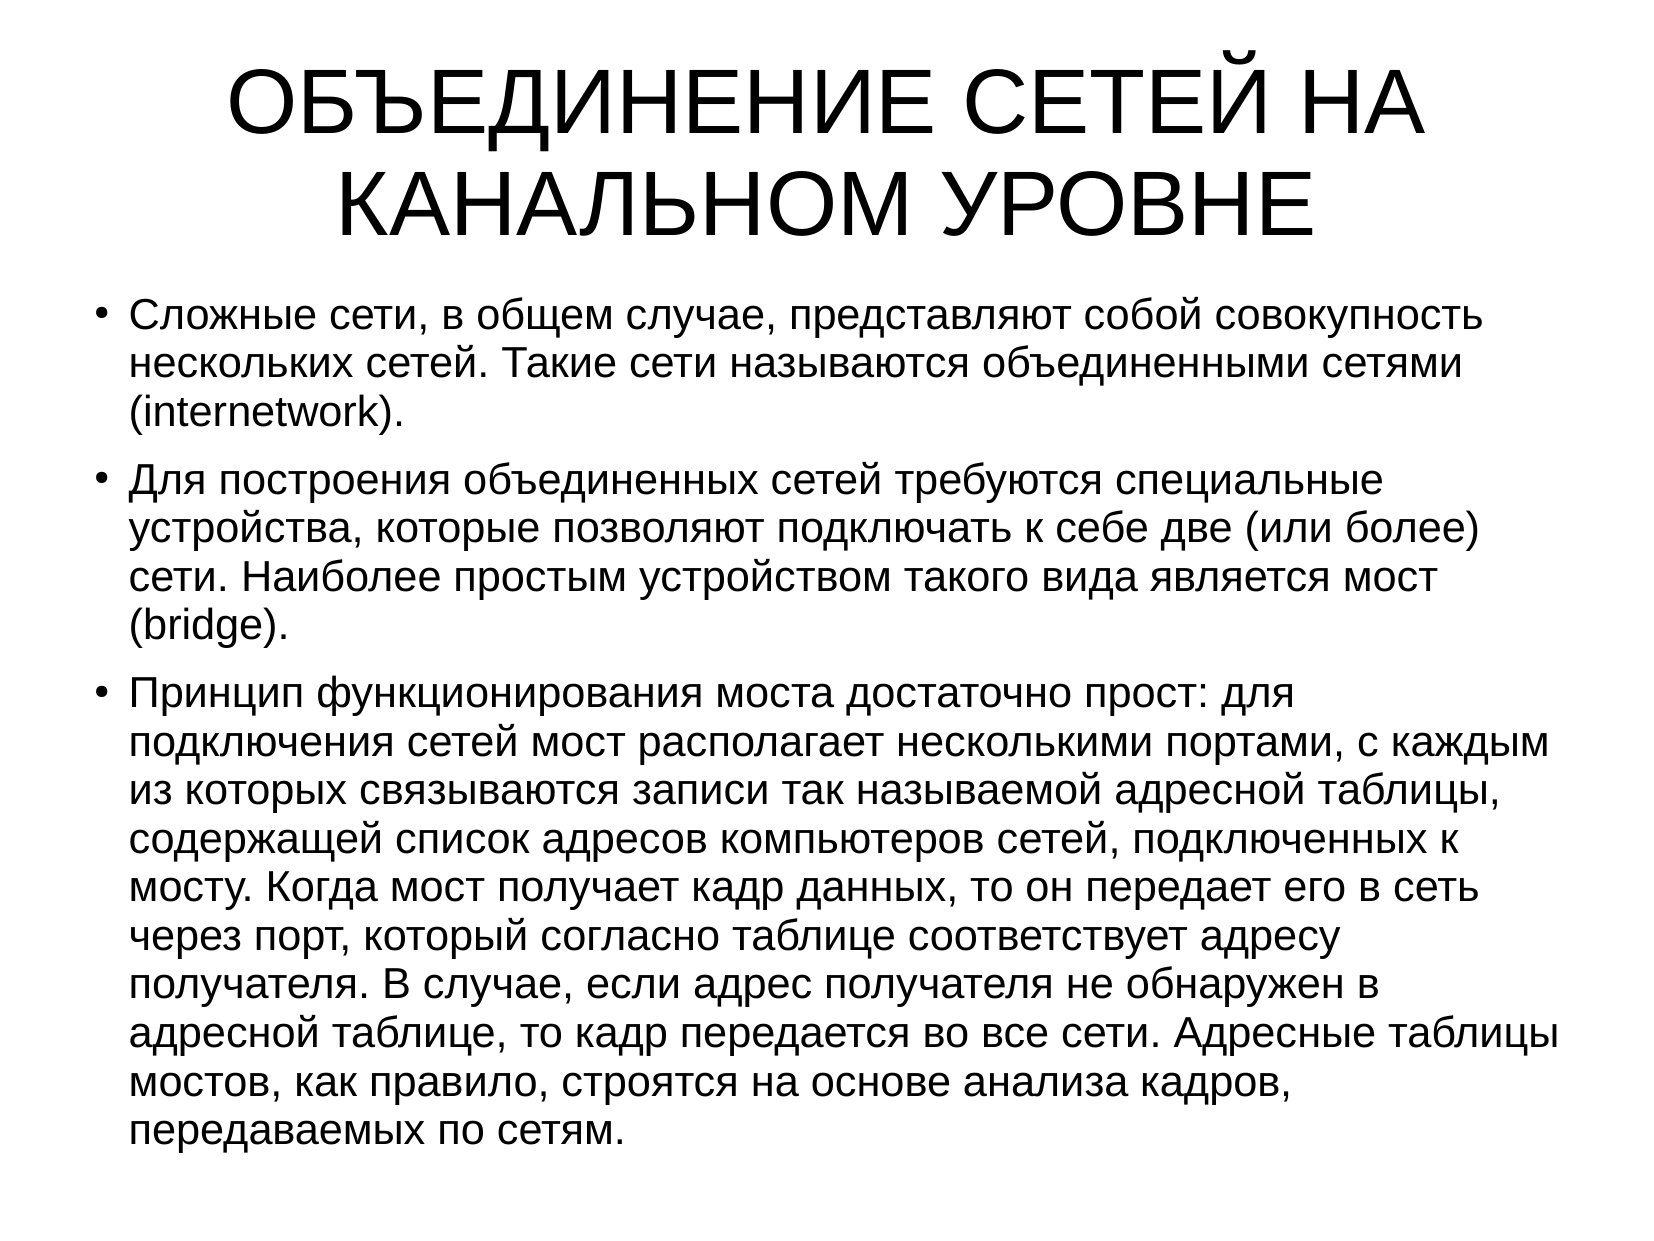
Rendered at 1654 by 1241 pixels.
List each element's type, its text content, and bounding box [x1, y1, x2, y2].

title ОБЪЕДИНЕНИЕ СЕТЕЙ НА КАНАЛЬНОМ УРОВНЕ [82, 49, 1571, 257]
list Сложные сети, в общем случае, представляют собой совокупность нескольких сетей. Такие сети называются объединенными сетями (internetwork). Для построения объединенных сетей требуются специальные устройства, которые позволяют подключать к себе две (или более) сети. Наиболее простым устройством такого вида является мост (bridge). Принцип функционирования моста достаточно прост: для подключения сетей мост располагает несколькими портами, с каждым из которых связываются записи так называемой адресной таблицы, содержащей список адресов компьютеров сетей, подключенных к мосту. Когда мост получает кадр данных, то он передает его в сеть через порт, который согласно таблице соответствует адресу получателя. В случае, если адрес получателя не обнаружен в адресной таблице, то кадр передается во все сети. Адресные таблицы мостов, как правило, строятся на основе анализа кадров, передаваемых по сетям. [82, 290, 1571, 1158]
